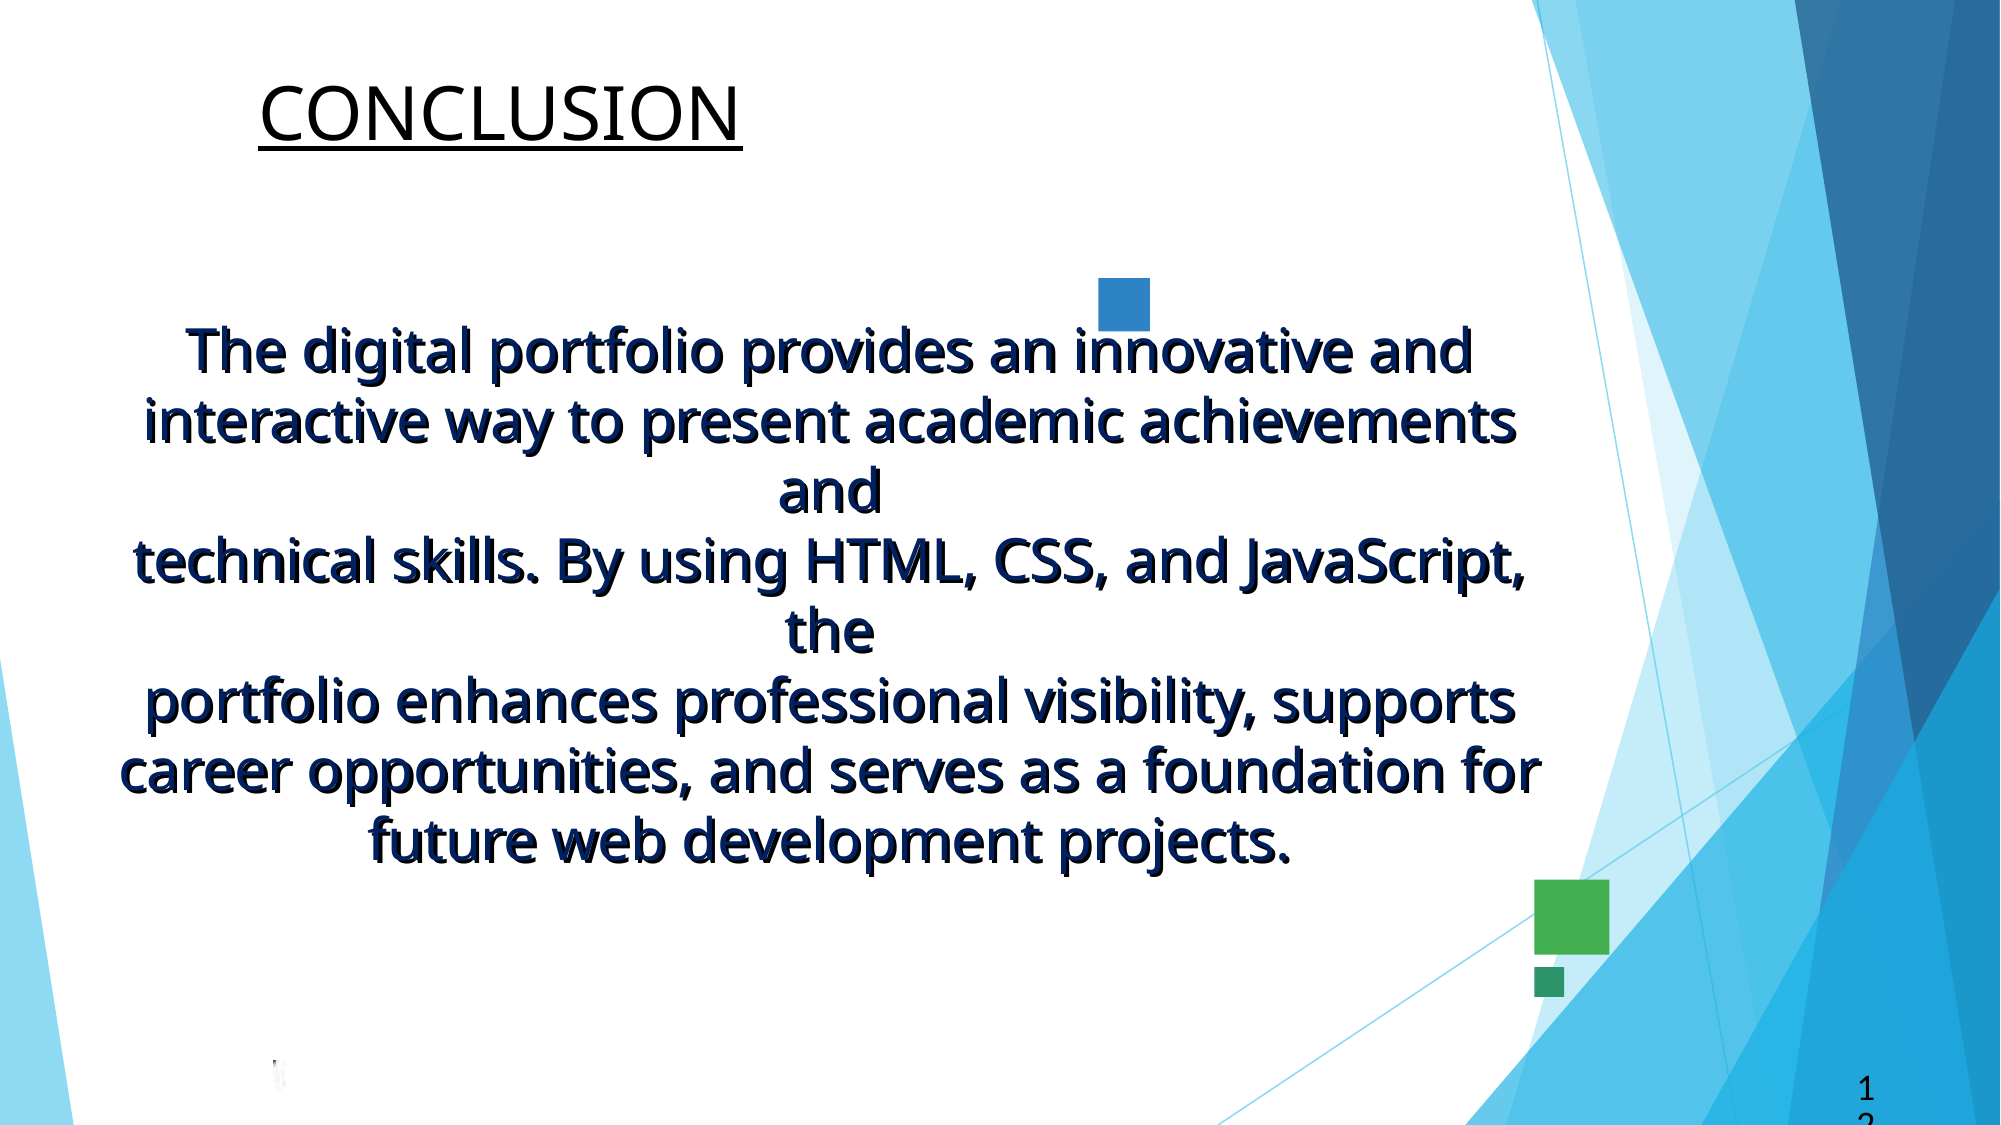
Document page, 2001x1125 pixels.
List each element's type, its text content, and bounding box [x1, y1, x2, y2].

text_box [1098, 278, 1150, 304]
picture [273, 1060, 286, 1091]
text_box [1534, 879, 1610, 955]
text_box 12 [1849, 1061, 1888, 1094]
text_box The digital portfolio provides an innovative and interactive way to present academic achievements and technical skills. By using HTML, CSS, and JavaScript, the portfolio enhances professional visibility, supports career opportunities, and serves as a foundation for future web development projects. [87, 304, 1572, 886]
text_box [1534, 967, 1565, 997]
title CONCLUSION [123, 63, 876, 157]
